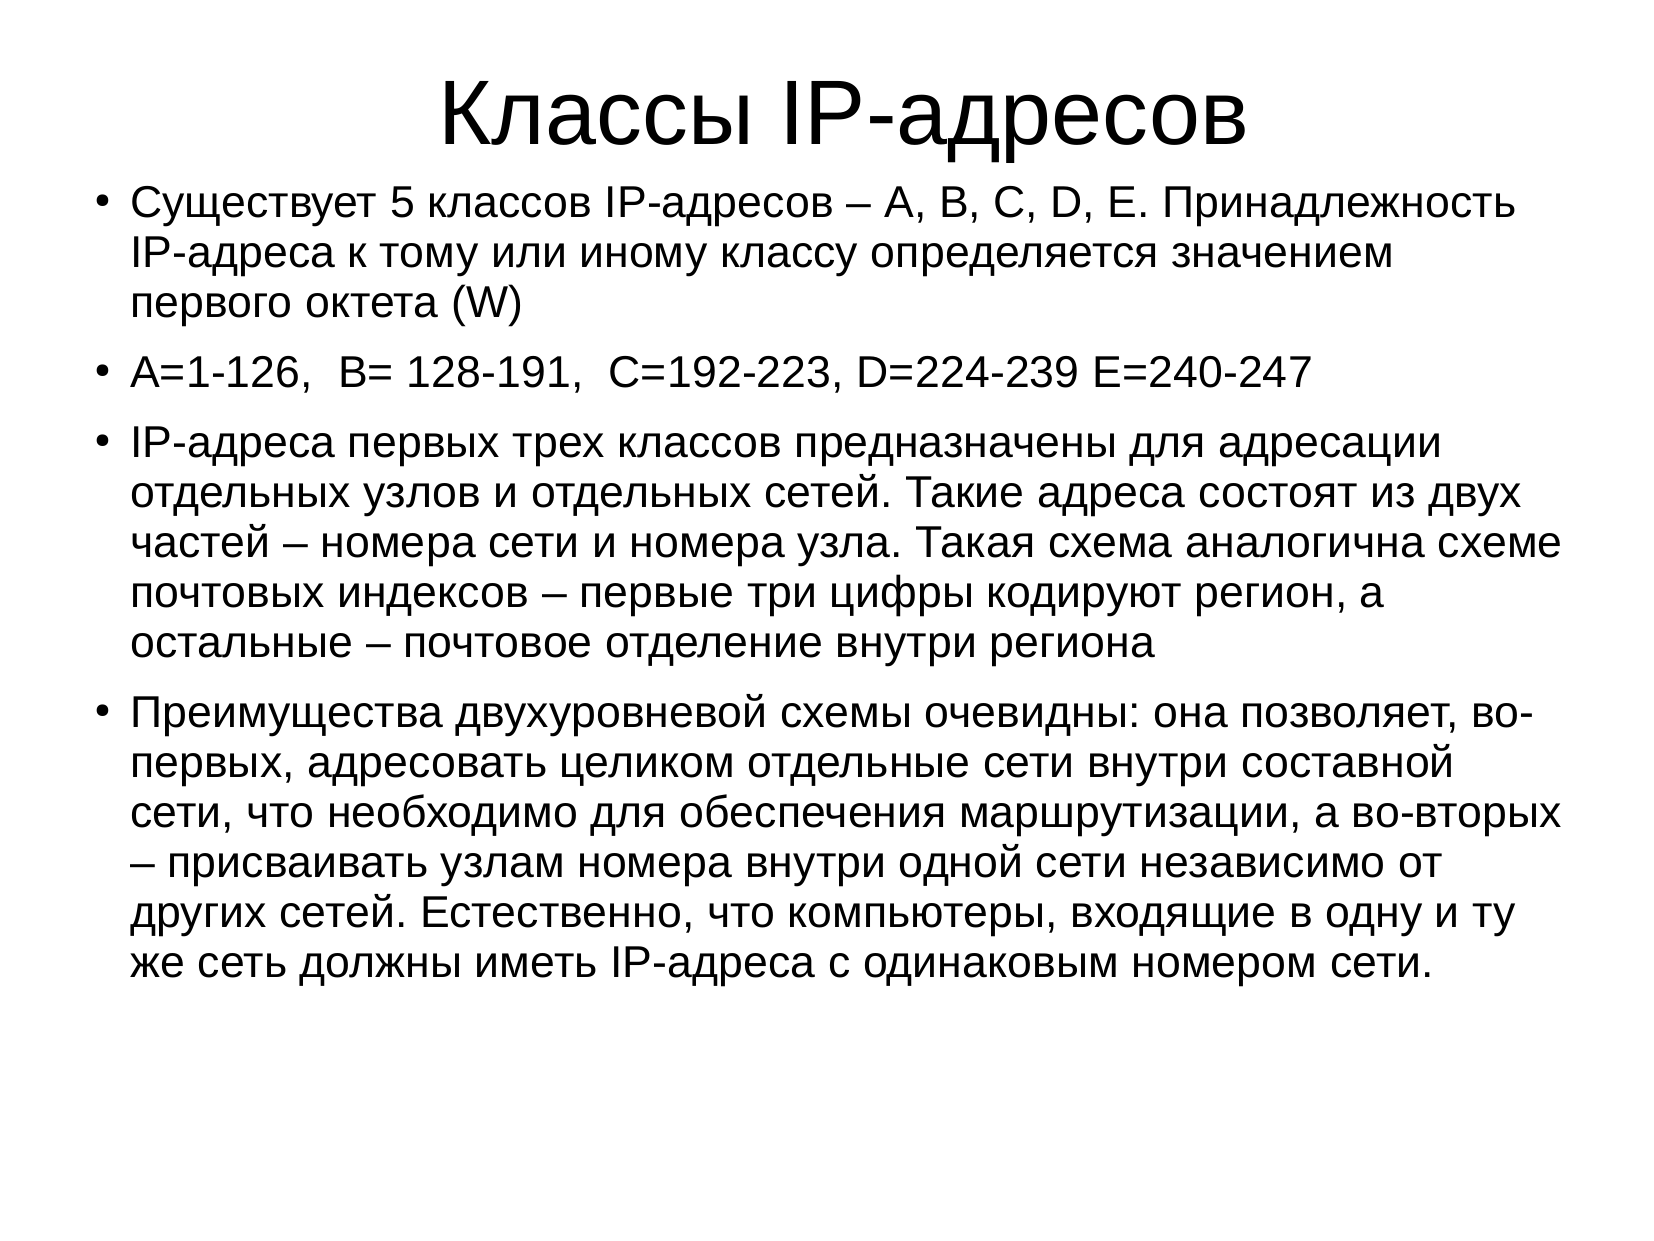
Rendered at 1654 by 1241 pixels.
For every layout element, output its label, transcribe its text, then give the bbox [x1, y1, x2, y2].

title Классы IP-адресов [82, 49, 1571, 177]
list Существует 5 классов IP-адресов – A, B, C, D, E. Принадлежность IP-адреса к тому или иному классу определяется значением первого октета (W) A=1-126, B= 128-191, C=192-223, D=224-239 E=240-247 IP-адреса первых трех классов предназначены для адресации отдельных узлов и отдельных сетей. Такие адреса состоят из двух частей – номера сети и номера узла. Такая схема аналогична схеме почтовых индексов – первые три цифры кодируют регион, а остальные – почтовое отделение внутри региона Преимущества двухуровневой схемы очевидны: она позволяет, во-первых, адресовать целиком отдельные сети внутри составной сети, что необходимо для обеспечения маршрутизации, а во-вторых – присваивать узлам номера внутри одной сети независимо от других сетей. Естественно, что компьютеры, входящие в одну и ту же сеть должны иметь IP-адреса с одинаковым номером сети. [82, 177, 1571, 1010]
